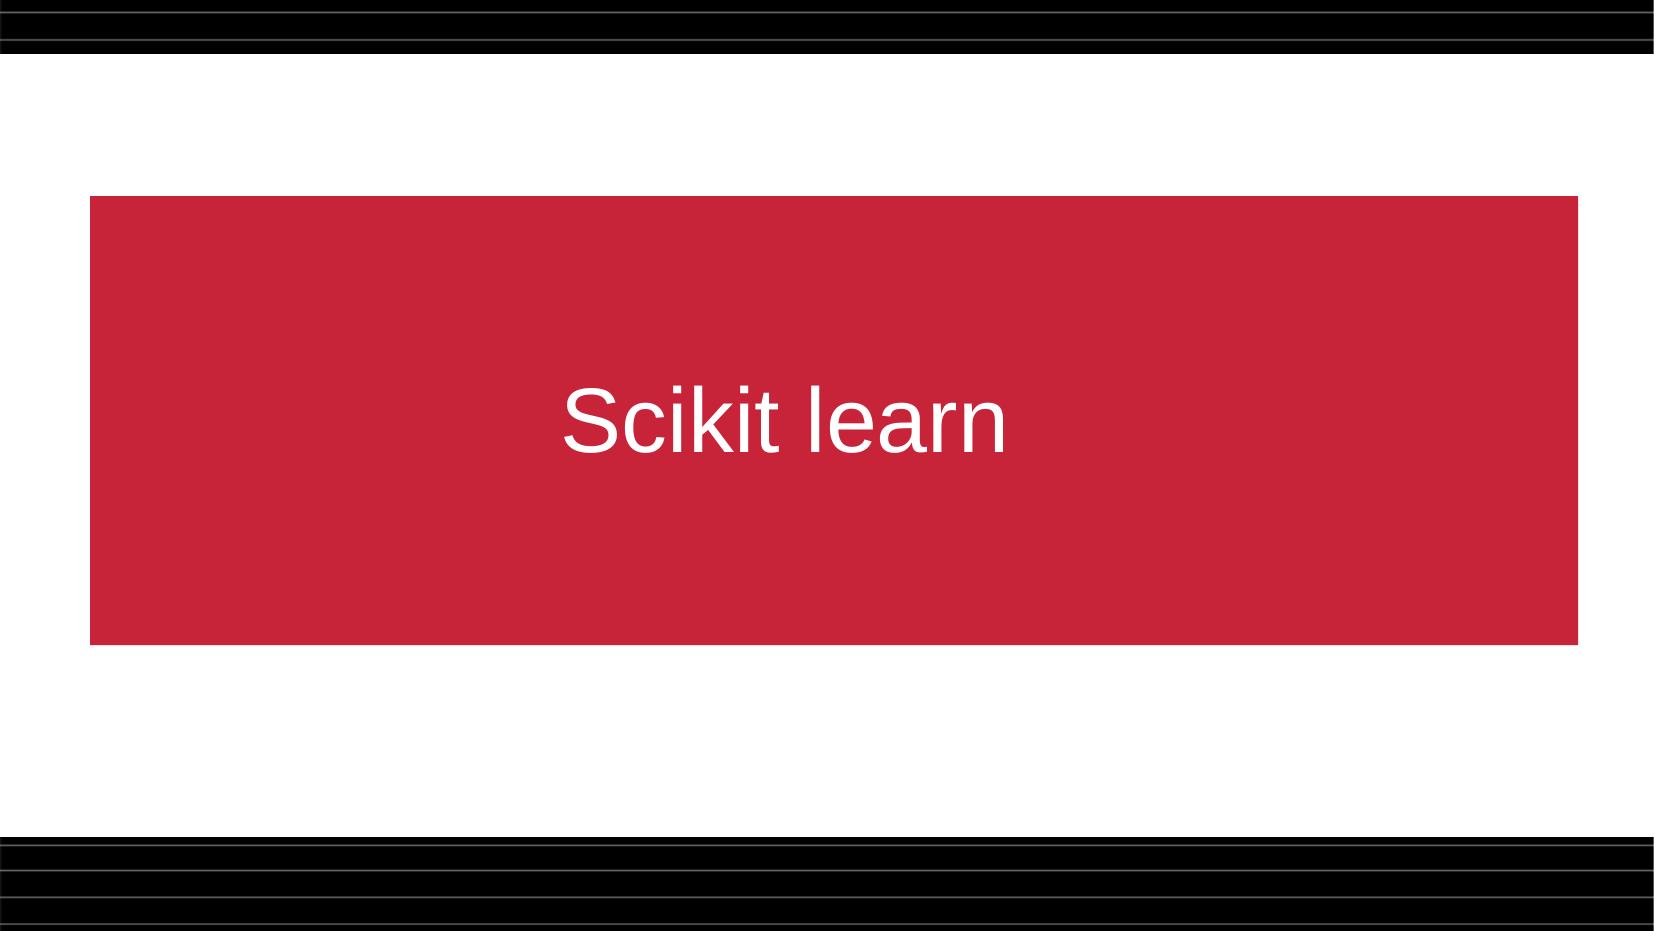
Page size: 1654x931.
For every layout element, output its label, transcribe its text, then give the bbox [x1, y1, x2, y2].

title Scikit learn [90, 196, 1579, 646]
picture [0, 837, 1654, 931]
picture [0, 0, 1654, 54]
